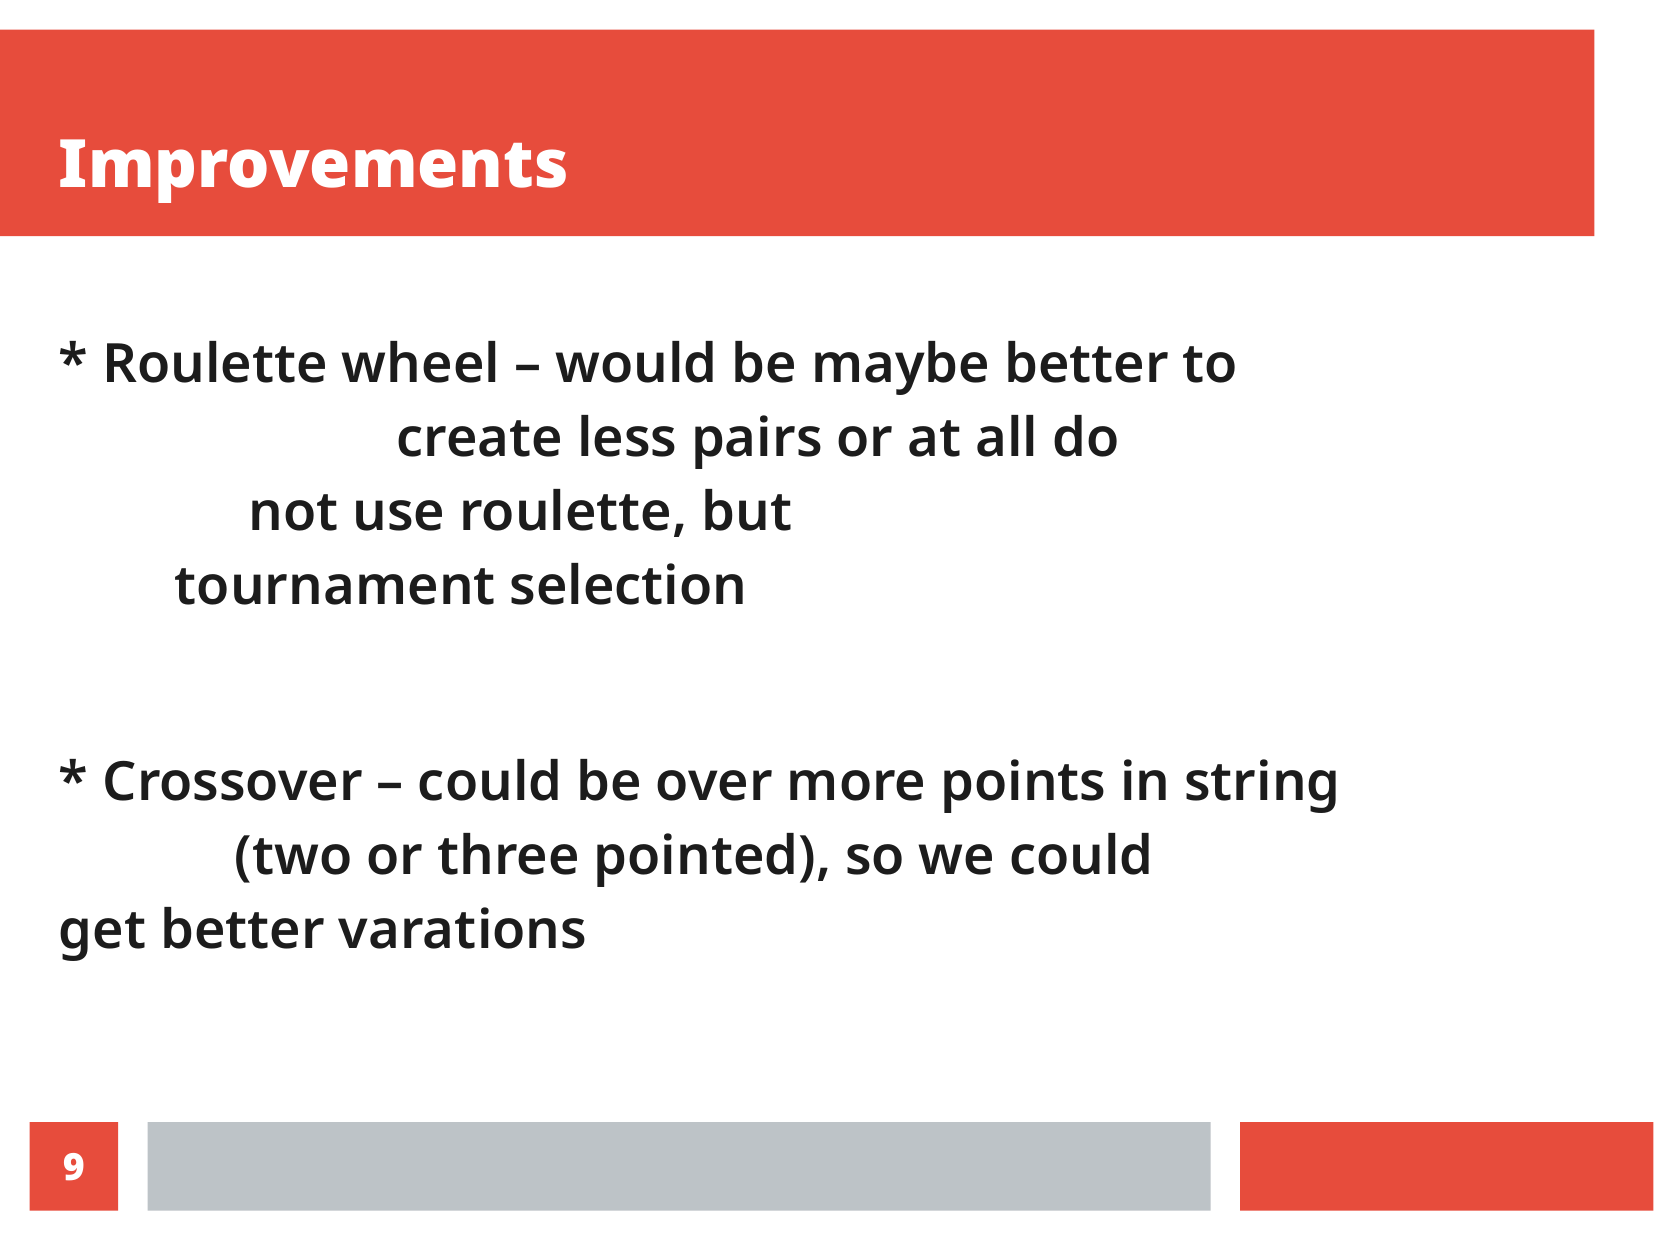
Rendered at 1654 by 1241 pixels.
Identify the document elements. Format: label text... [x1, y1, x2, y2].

list * Roulette wheel – would be maybe better to create less pairs or at all do not use roulette, but tournament selection * Crossover – could be over more points in string (two or three pointed), so we could get better varations [59, 324, 1565, 1093]
title Improvements [59, 59, 1595, 207]
